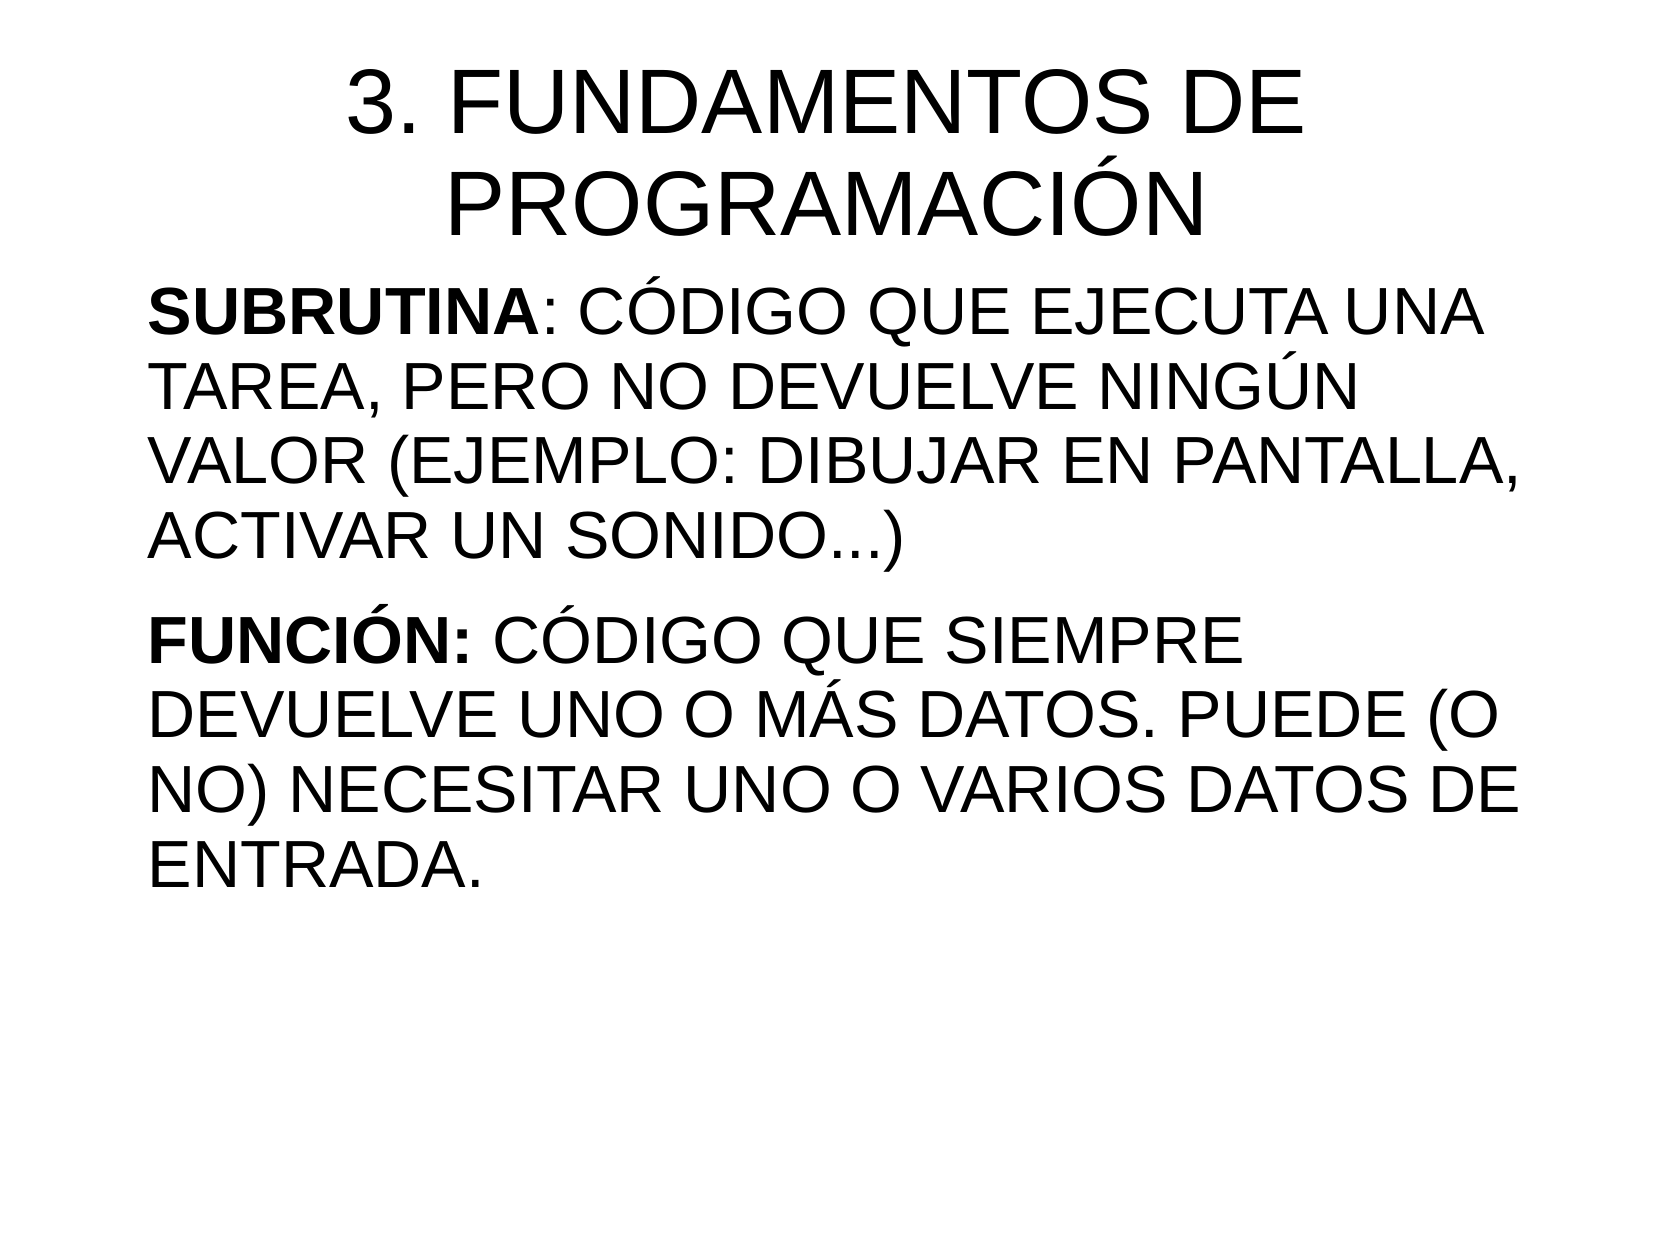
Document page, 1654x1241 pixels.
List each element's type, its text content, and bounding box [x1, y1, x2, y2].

title 3. FUNDAMENTOS DE PROGRAMACIÓN [82, 49, 1571, 257]
list SUBRUTINA: CÓDIGO QUE EJECUTA UNA TAREA, PERO NO DEVUELVE NINGÚN VALOR (EJEMPLO: DIBUJAR EN PANTALLA, ACTIVAR UN SONIDO...) FUNCIÓN: CÓDIGO QUE SIEMPRE DEVUELVE UNO O MÁS DATOS. PUEDE (O NO) NECESITAR UNO O VARIOS DATOS DE ENTRADA. [76, 274, 1565, 1093]
